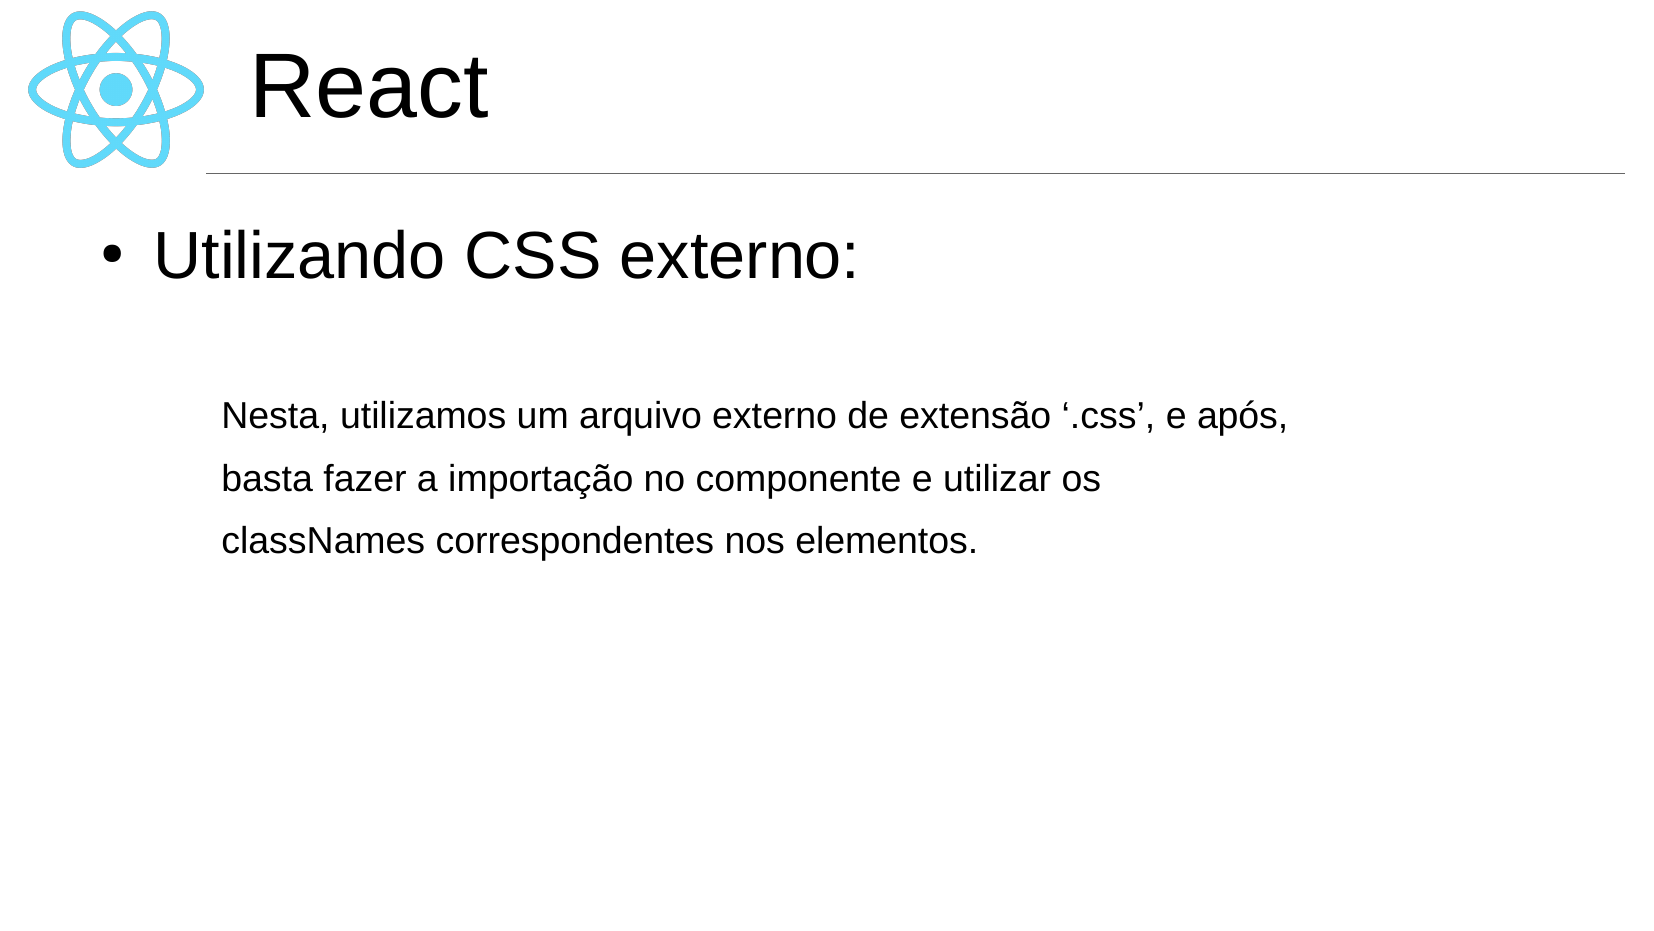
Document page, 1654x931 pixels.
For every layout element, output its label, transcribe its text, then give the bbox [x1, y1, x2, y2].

picture [0, 0, 292, 207]
title React [292, 7, 1654, 164]
list Utilizando CSS externo: [82, 217, 1571, 298]
text_box Nesta, utilizamos um arquivo externo de extensão ‘.css’, e após, basta fazer a importação no componente e utilizar os classNames correspondentes nos elementos. [206, 365, 1329, 923]
